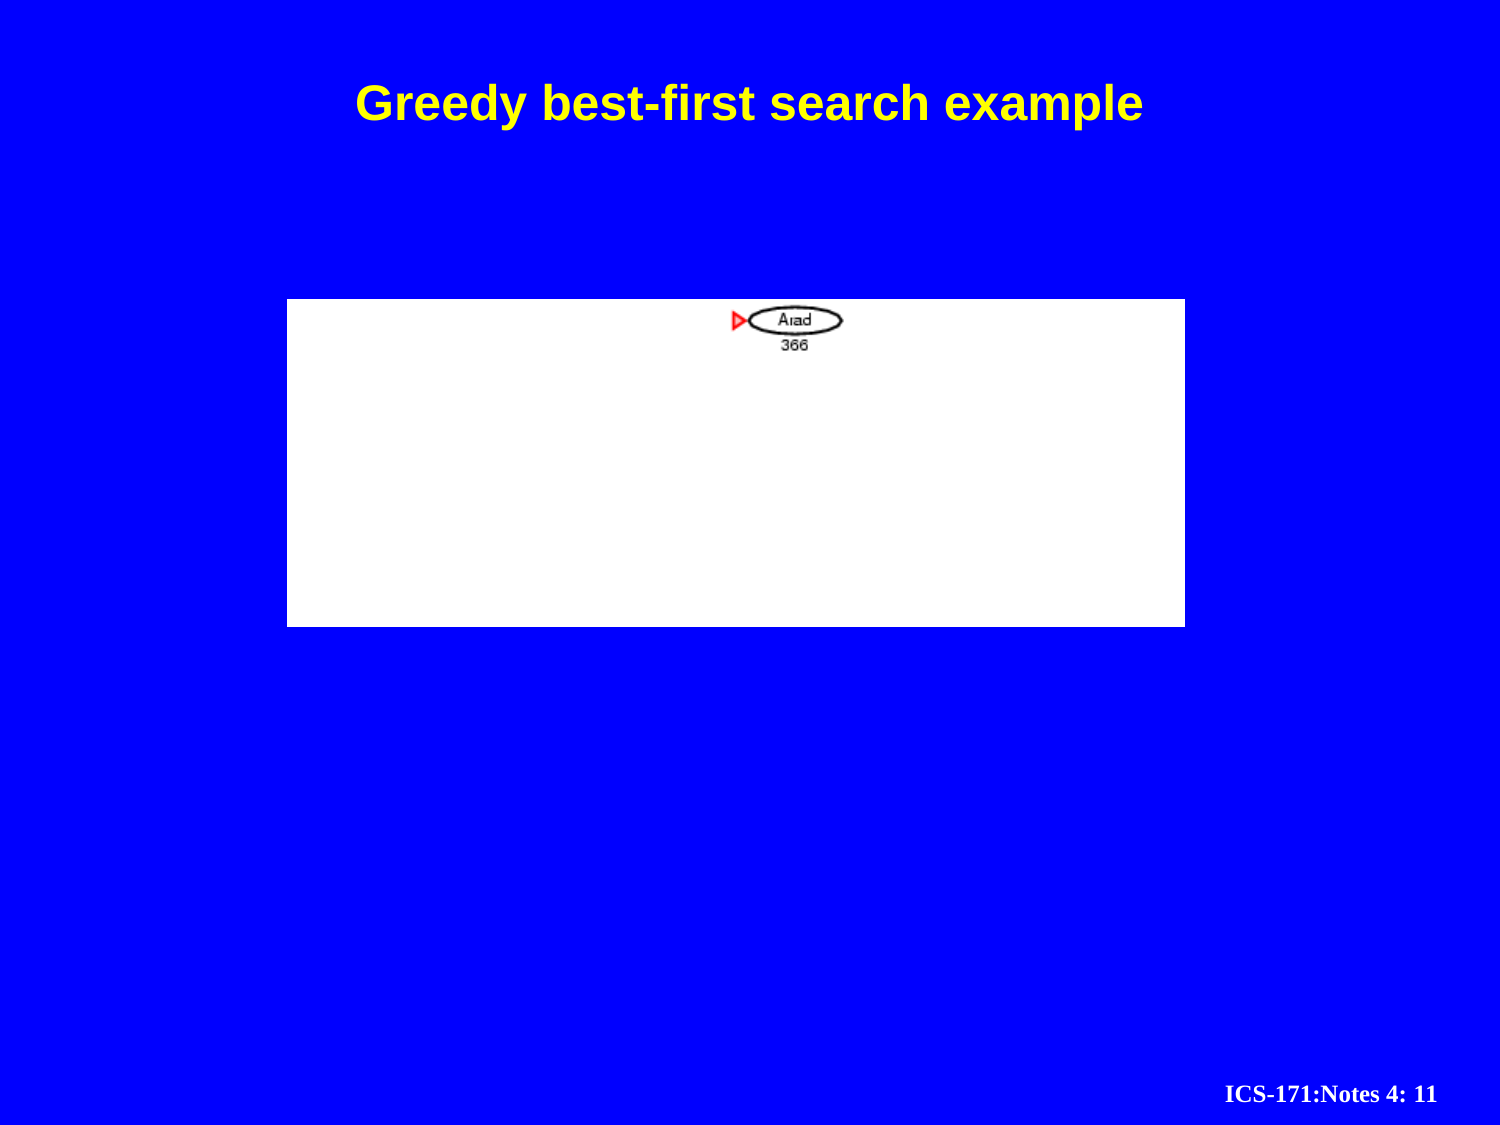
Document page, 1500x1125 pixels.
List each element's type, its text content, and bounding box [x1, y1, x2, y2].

title Greedy best-first search example [112, 49, 1388, 150]
picture [287, 299, 1185, 627]
